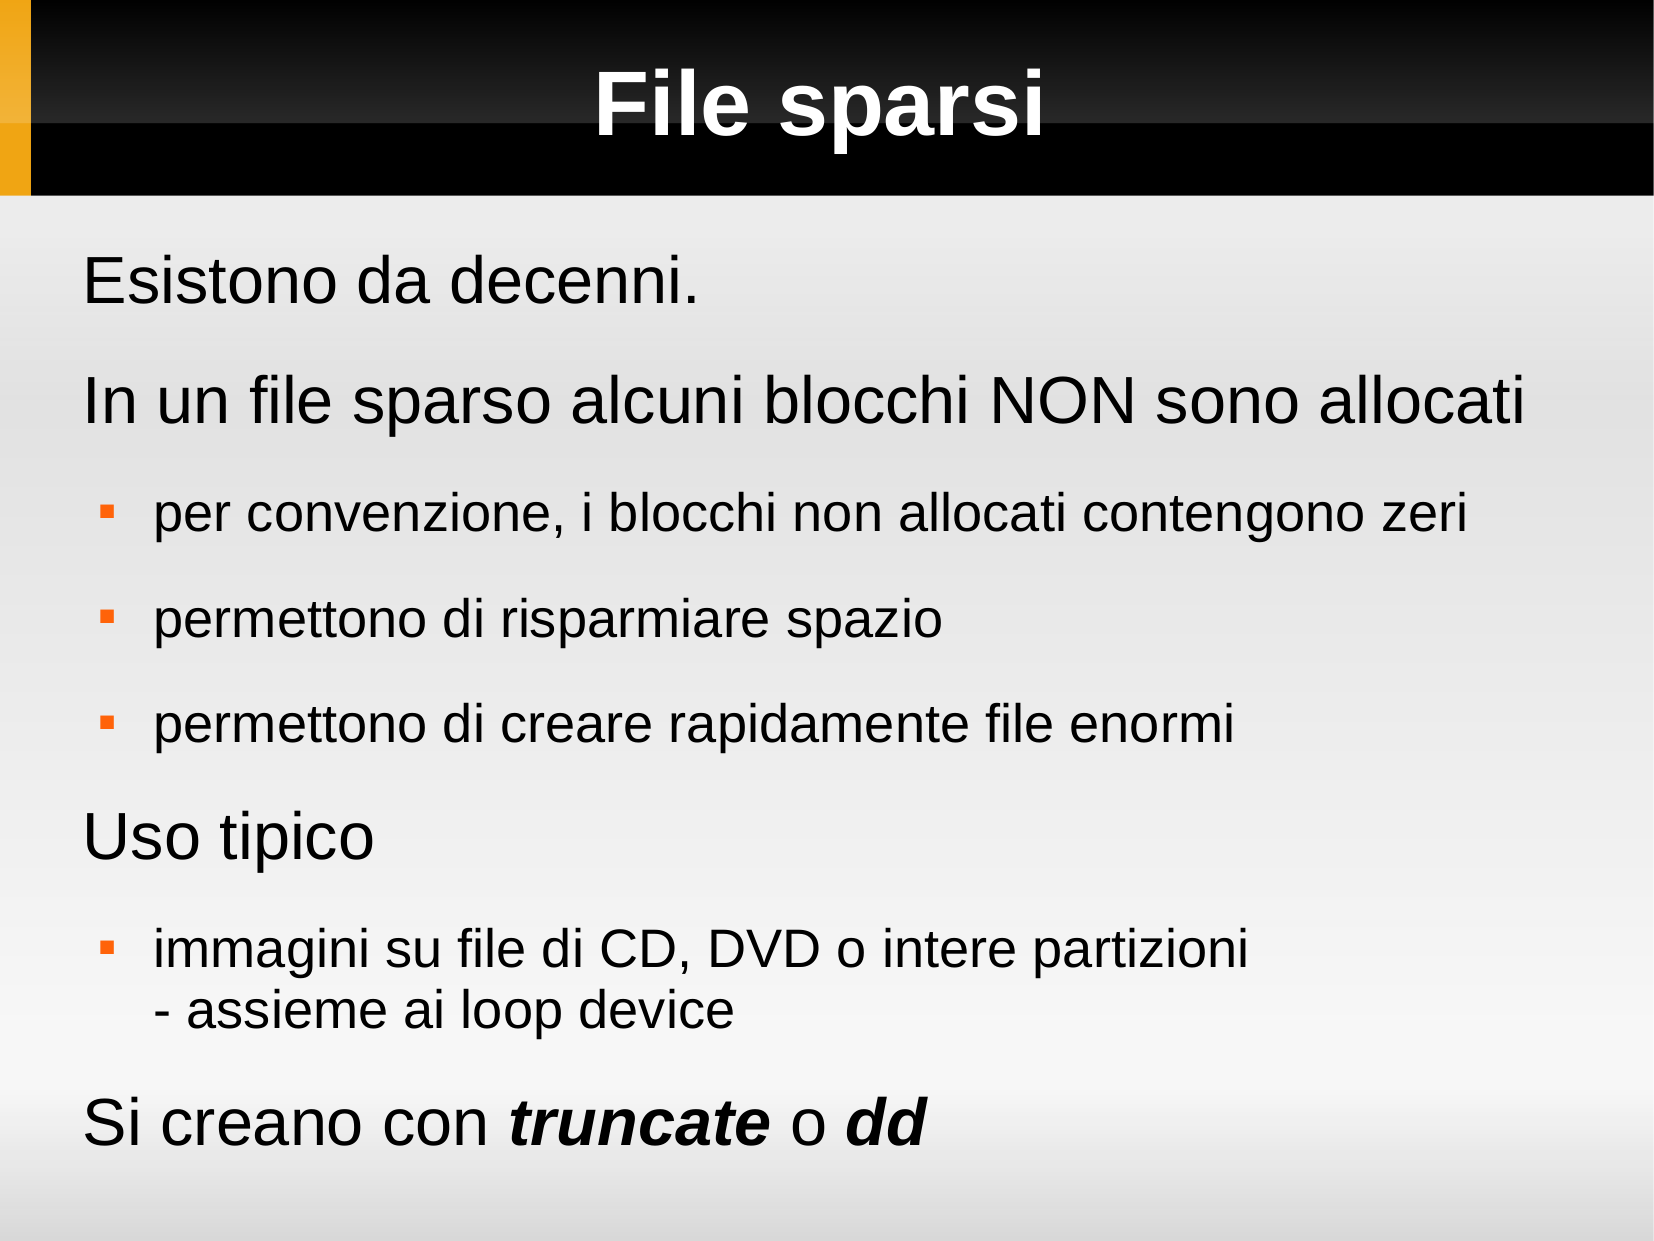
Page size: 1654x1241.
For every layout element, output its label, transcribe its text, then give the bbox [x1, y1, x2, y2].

picture [0, 0, 1654, 1241]
title File sparsi [76, 0, 1565, 208]
list Esistono da decenni. In un file sparso alcuni blocchi NON sono allocati per convenzione, i blocchi non allocati contengono zeri permettono di risparmiare spazio permettono di creare rapidamente file enormi Uso tipico immagini su file di CD, DVD o intere partizioni - assieme ai loop device Si creano con truncate o dd [82, 242, 1571, 1160]
